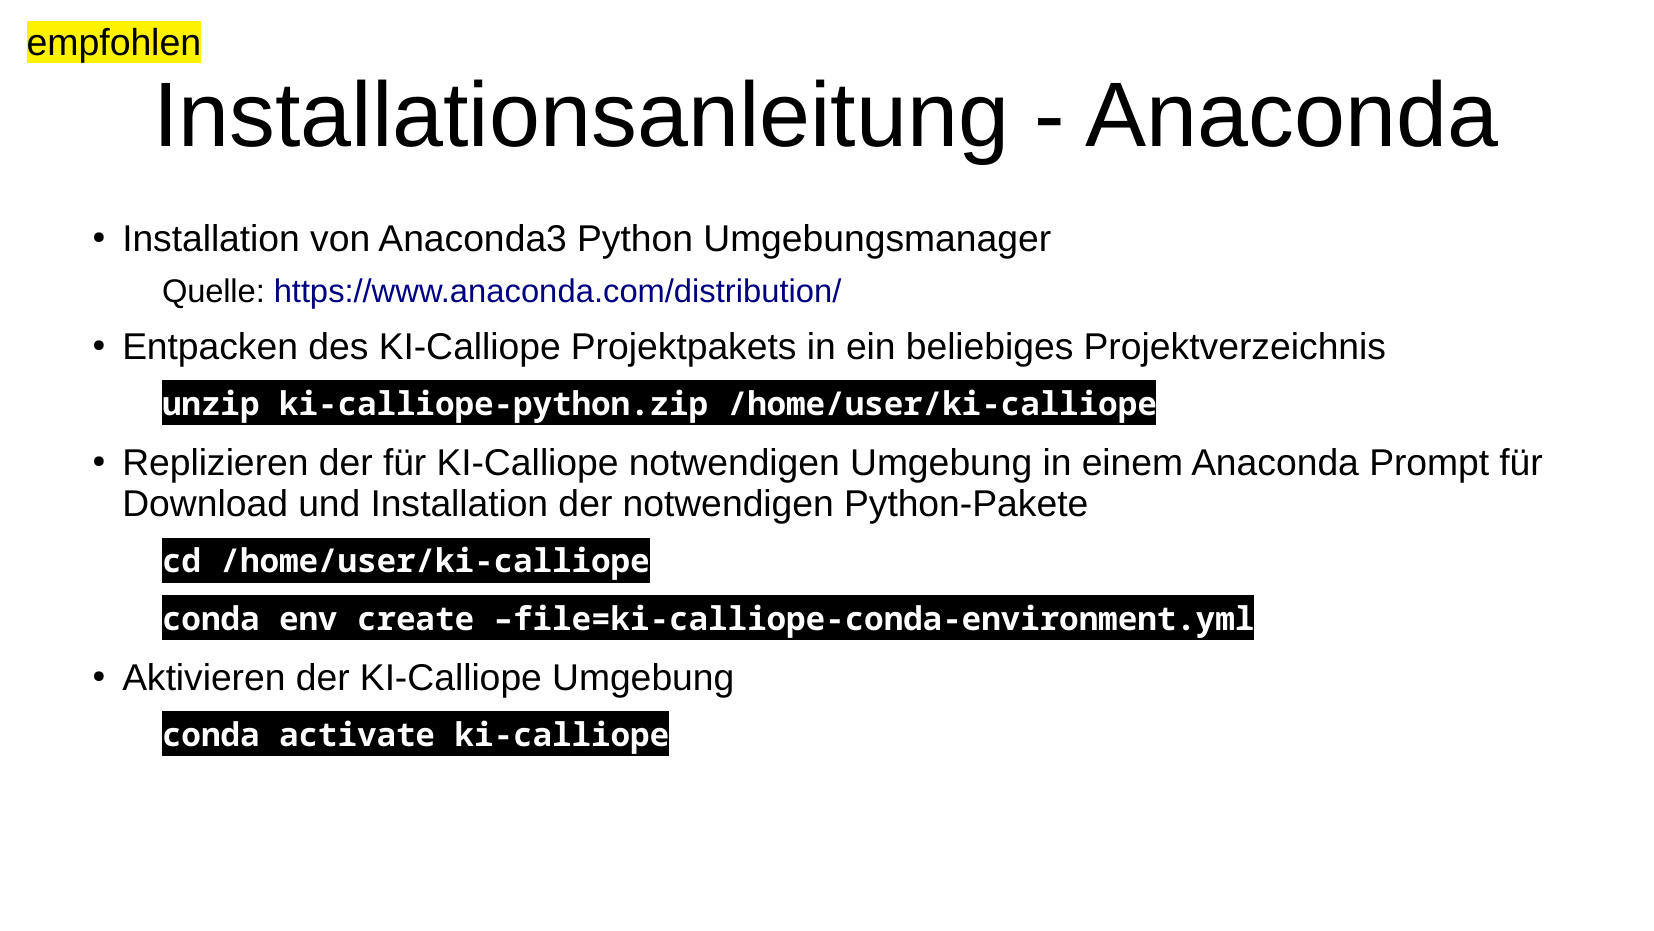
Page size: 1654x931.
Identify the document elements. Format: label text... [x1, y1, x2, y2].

text_box empfohlen [11, 14, 216, 71]
list Installation von Anaconda3 Python Umgebungsmanager Quelle: https://www.anaconda.com/distribution/ Entpacken des KI-Calliope Projektpakets in ein beliebiges Projektverzeichnis unzip ki-calliope-python.zip /home/user/ki-calliope Replizieren der für KI-Calliope notwendigen Umgebung in einem Anaconda Prompt für Download und Installation der notwendigen Python-Pakete cd /home/user/ki-calliope conda env create –file=ki-calliope-conda-environment.yml Aktivieren der KI-Calliope Umgebung conda activate ki-calliope [82, 217, 1571, 758]
title Installationsanleitung - Anaconda [82, 37, 1571, 193]
